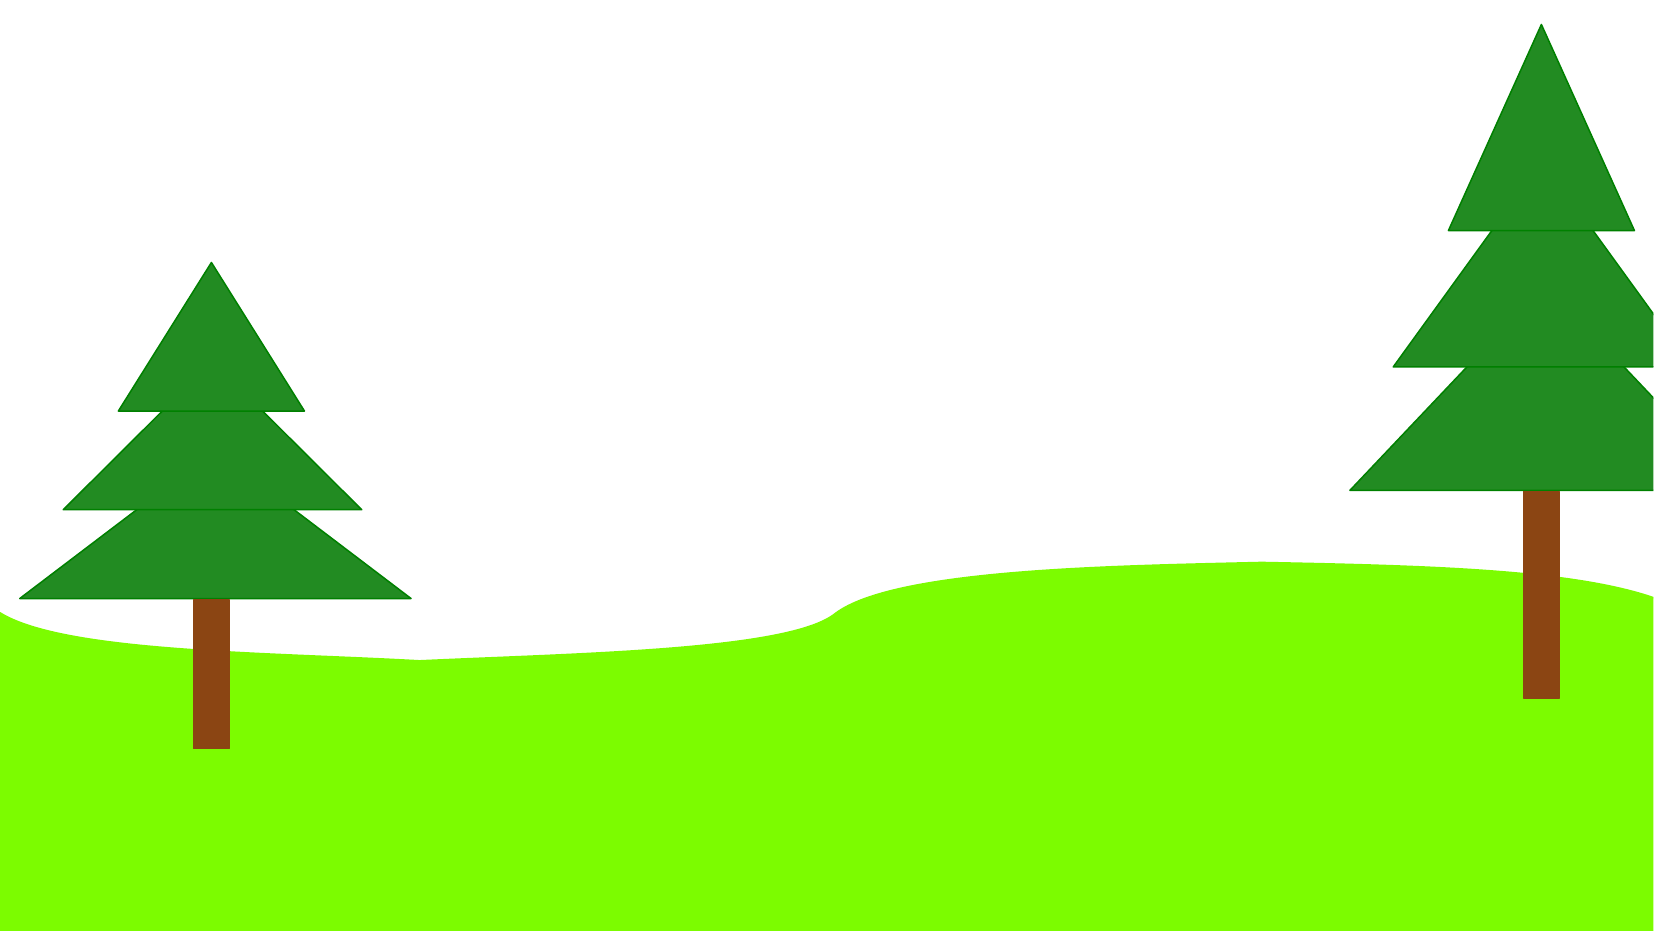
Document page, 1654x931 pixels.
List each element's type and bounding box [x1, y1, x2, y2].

text_box [19, 262, 412, 599]
text_box [0, 24, 1654, 931]
